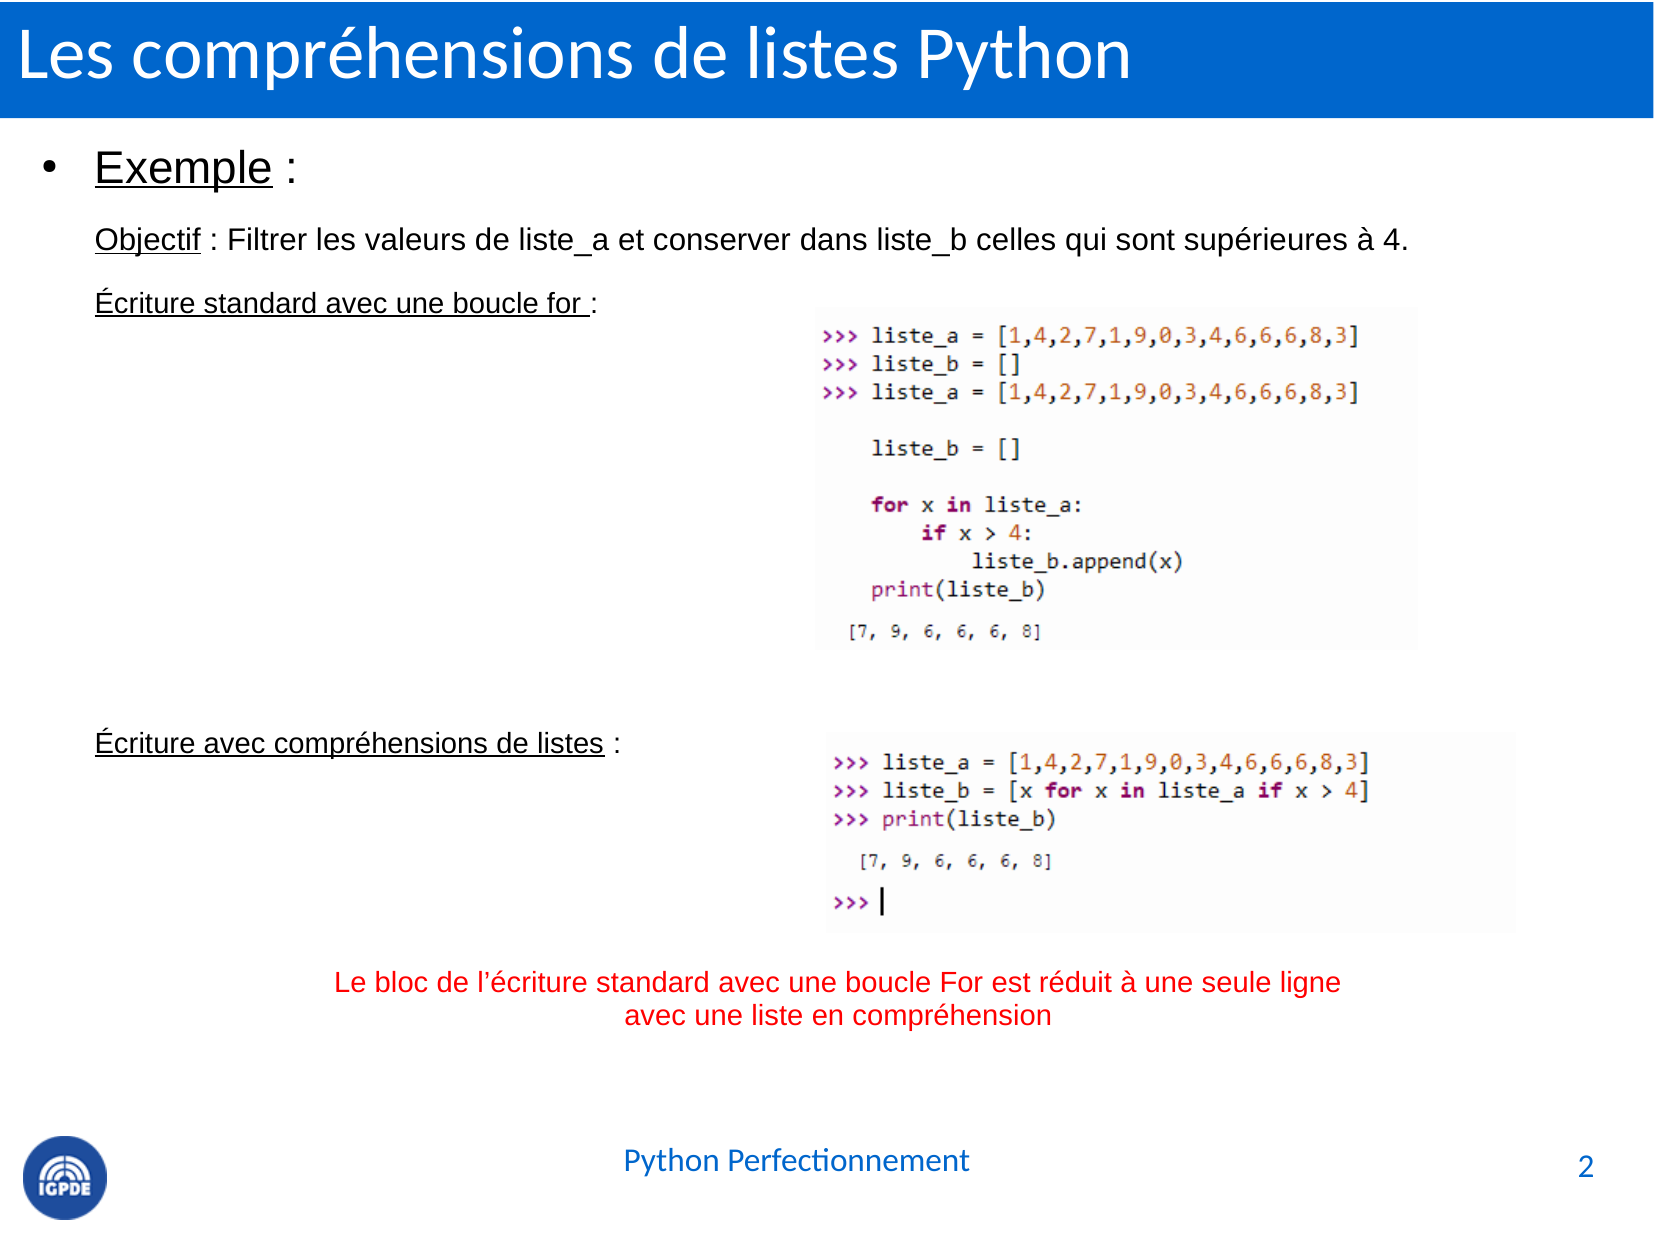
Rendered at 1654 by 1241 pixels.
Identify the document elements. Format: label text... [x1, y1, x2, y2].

picture [23, 1136, 107, 1220]
picture [826, 732, 1516, 933]
title Les compréhensions de listes Python [0, 2, 1654, 119]
text_box Le bloc de l’écriture standard avec une boucle For est réduit à une seule ligne avec une liste en compréhension [318, 958, 1359, 1040]
list Exemple : Objectif : Filtrer les valeurs de liste_a et conserver dans liste_b celles qui sont supérieures à 4. Écriture standard avec une boucle for : Écriture avec compréhensions de listes : [23, 141, 1630, 1134]
picture [815, 307, 1418, 650]
